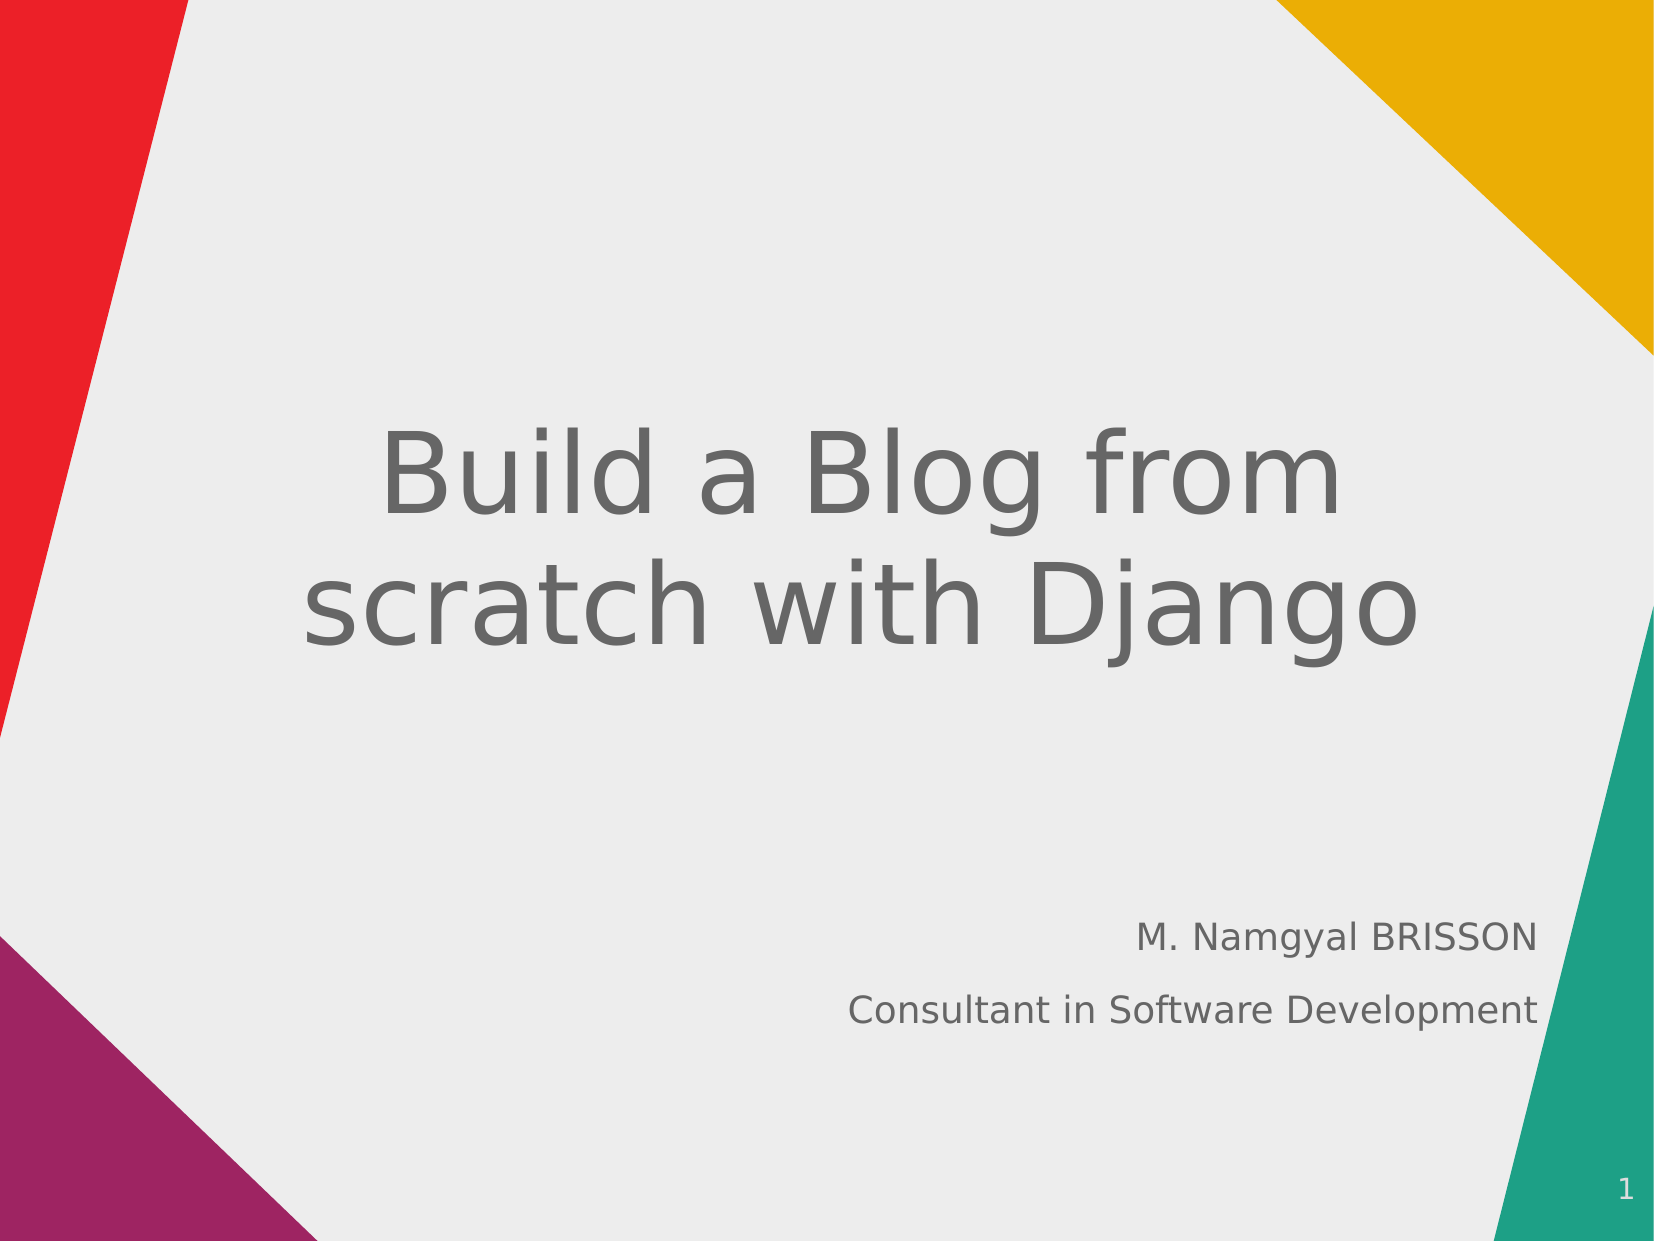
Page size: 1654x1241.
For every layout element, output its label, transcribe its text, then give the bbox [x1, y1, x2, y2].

list Build a Blog from scratch with Django M. Namgyal BRISSON Consultant in Software Development [114, 302, 1539, 1111]
